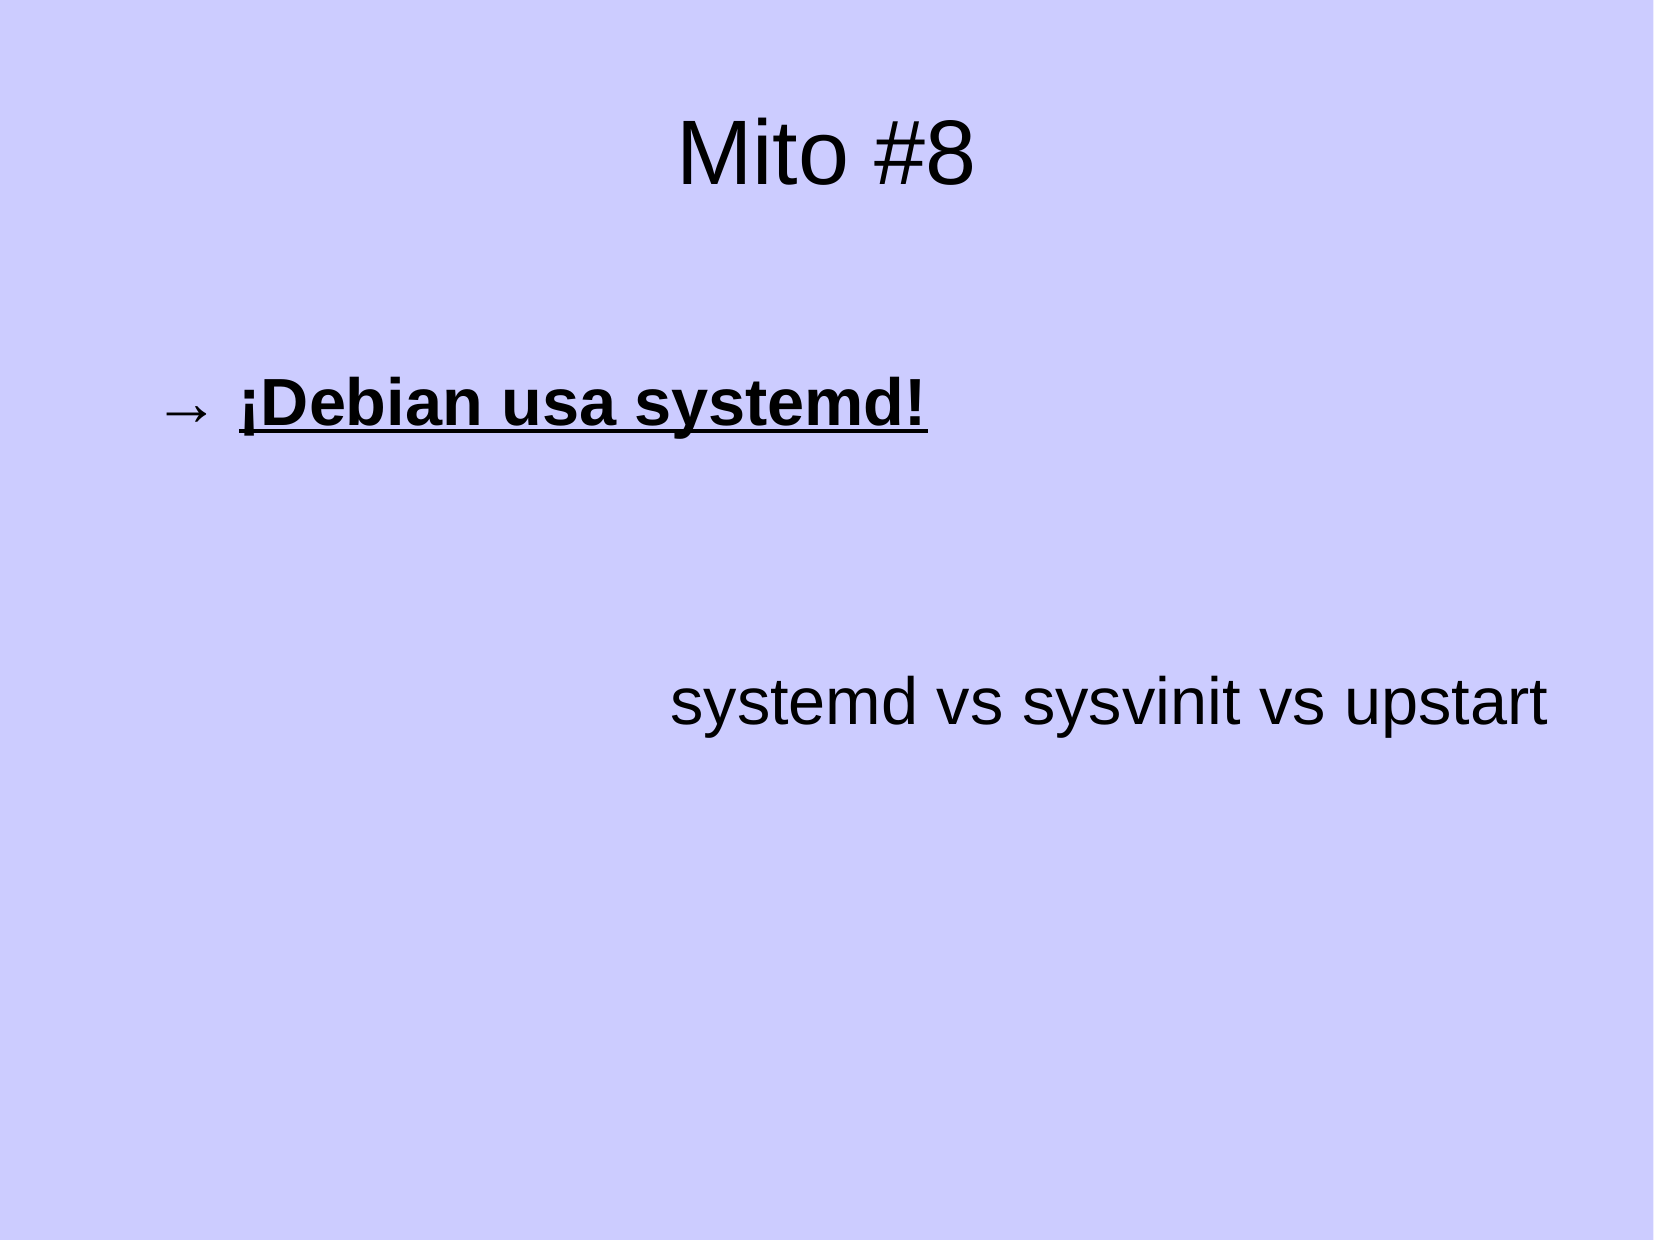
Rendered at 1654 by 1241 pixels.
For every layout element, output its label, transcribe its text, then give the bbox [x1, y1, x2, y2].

title Mito #8 [82, 49, 1571, 257]
list → ¡Debian usa systemd! systemd vs sysvinit vs upstart [82, 290, 1571, 1010]
